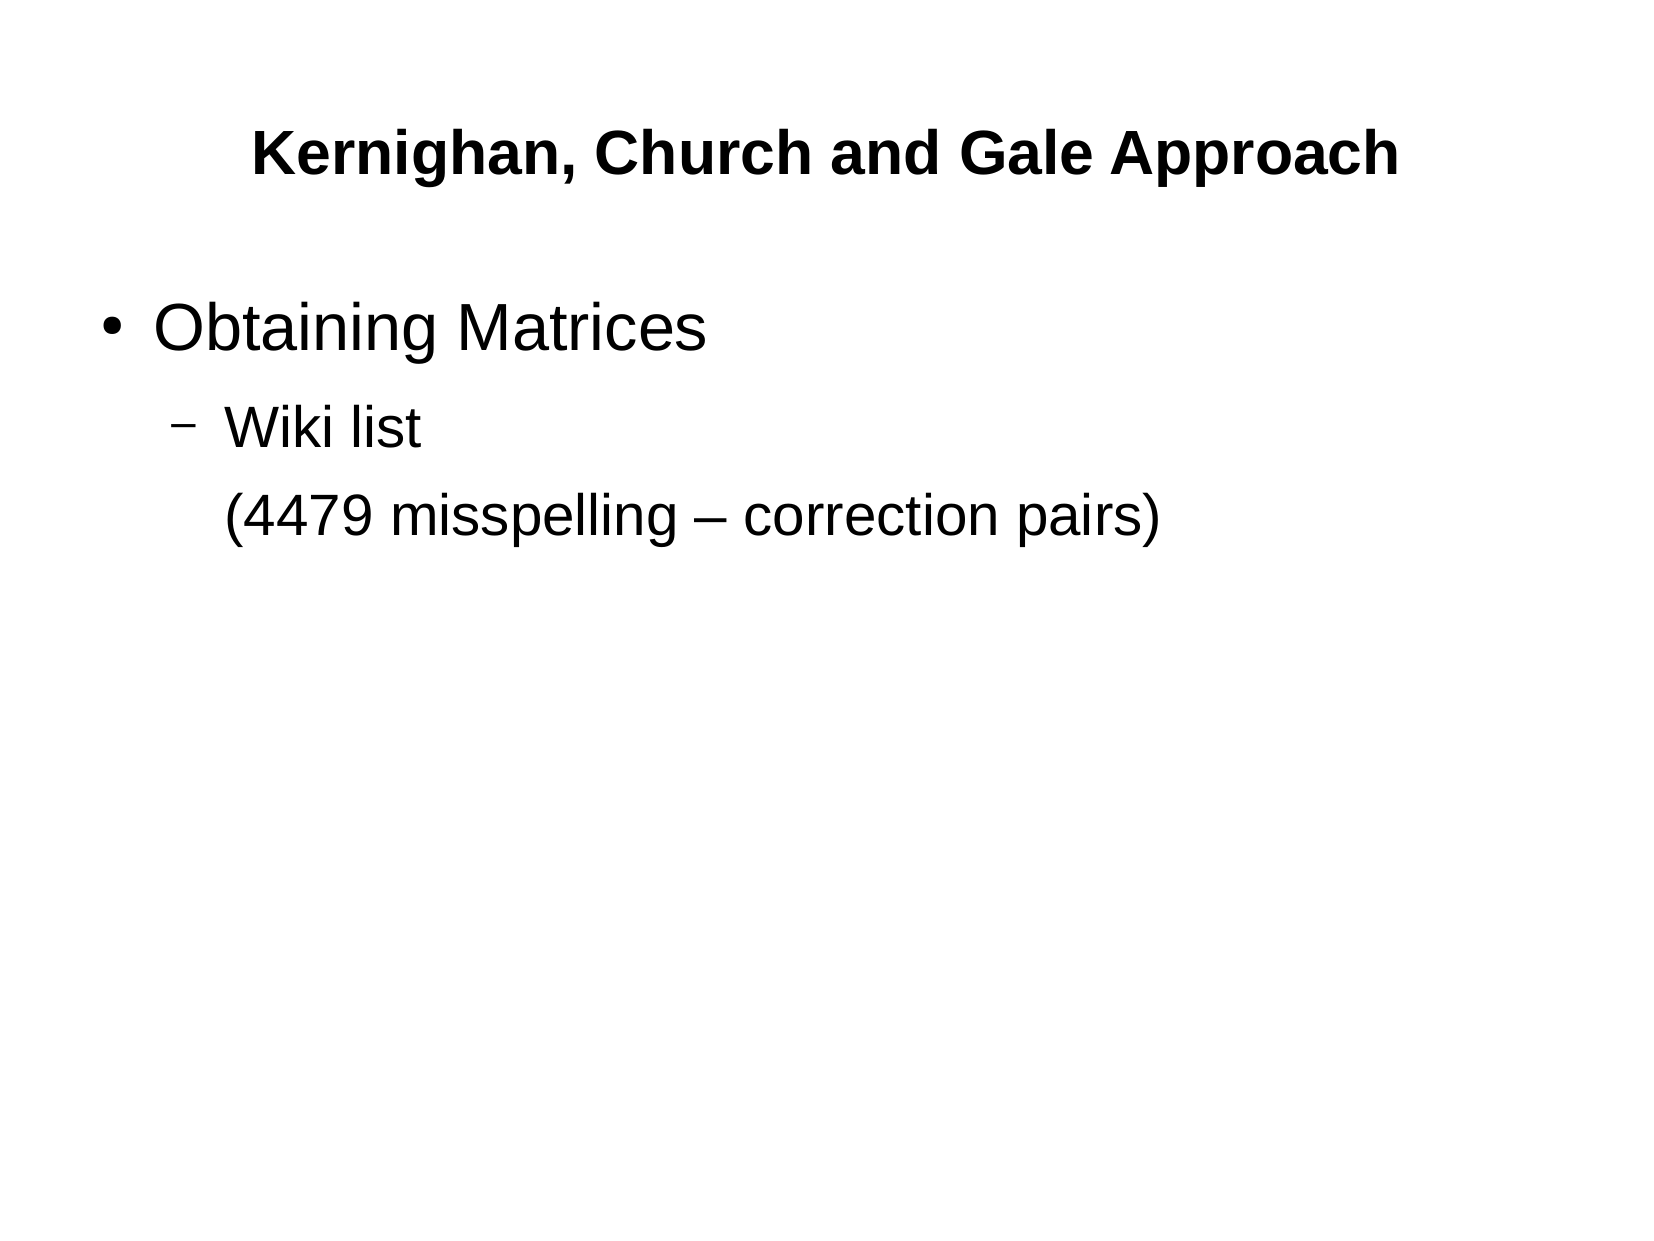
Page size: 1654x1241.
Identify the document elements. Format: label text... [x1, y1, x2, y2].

title Kernighan, Church and Gale Approach [82, 49, 1571, 257]
list Obtaining Matrices Wiki list (4479 misspelling – correction pairs) [82, 290, 1538, 1010]
